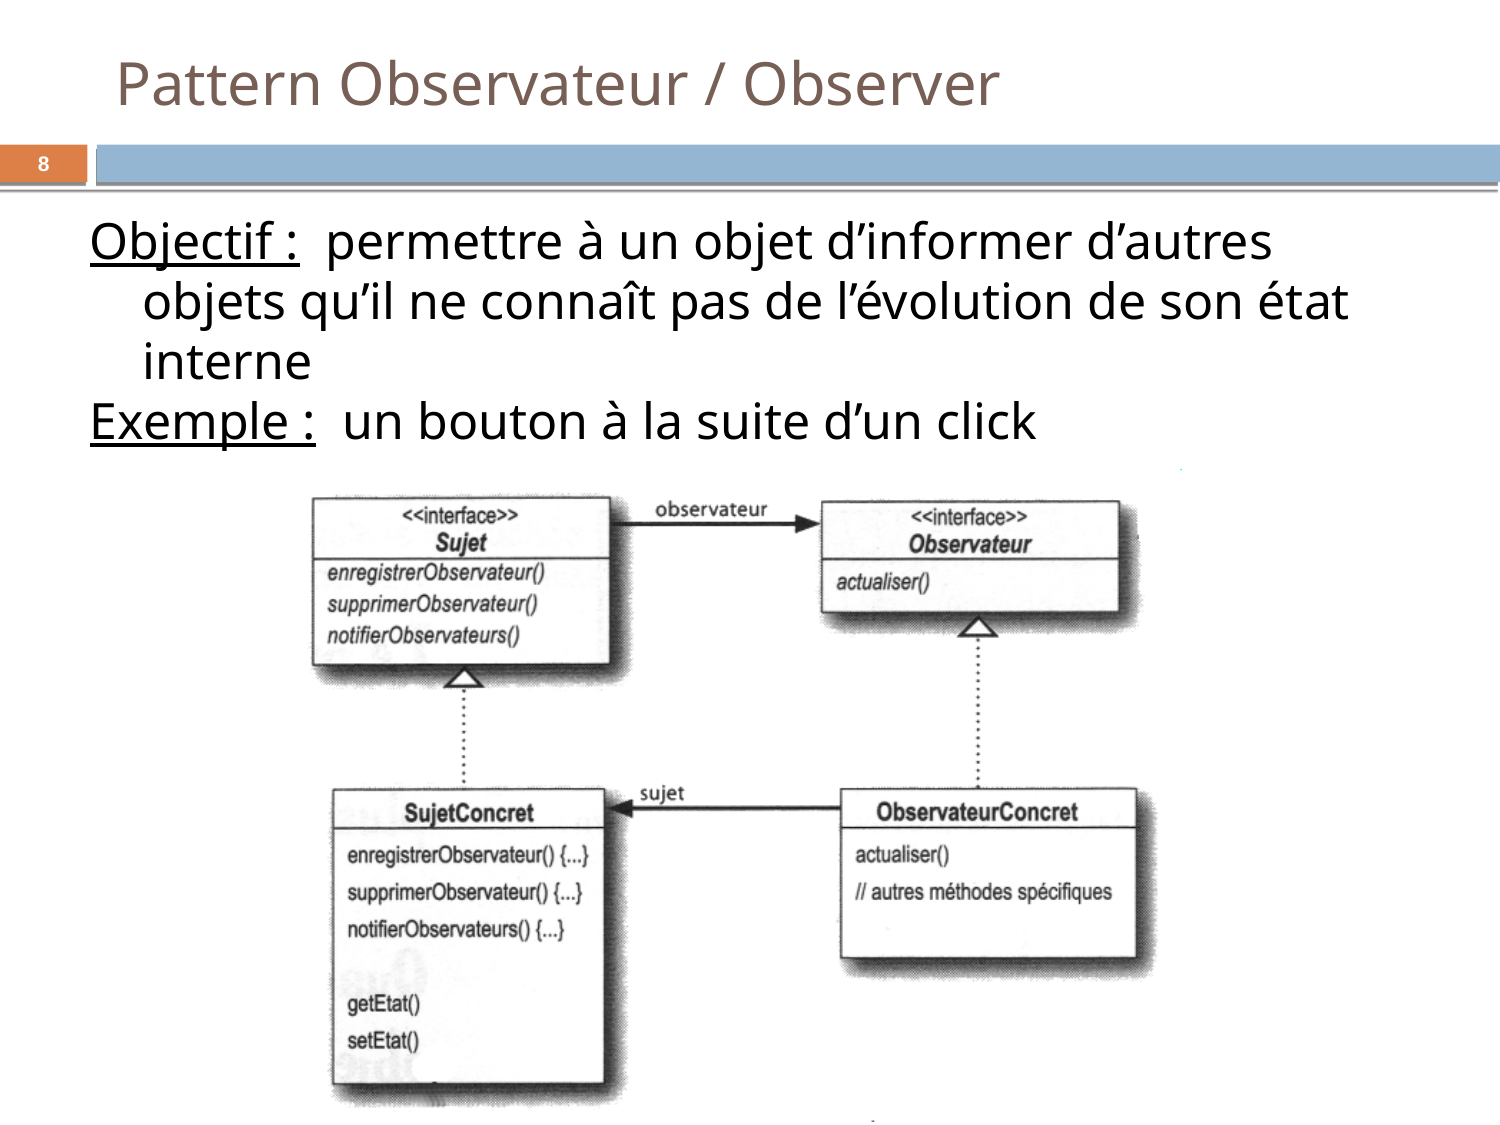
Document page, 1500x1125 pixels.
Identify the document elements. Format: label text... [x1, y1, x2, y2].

title Pattern Observateur / Observer [100, 37, 1438, 126]
slide_number <numéro> [0, 143, 88, 184]
list Objectif : permettre à un objet d’informer d’autres objets qu’il ne connaît pas de l’évolution de son état interne Exemple : un bouton à la suite d’un click [75, 201, 1425, 472]
picture [289, 469, 1182, 1122]
